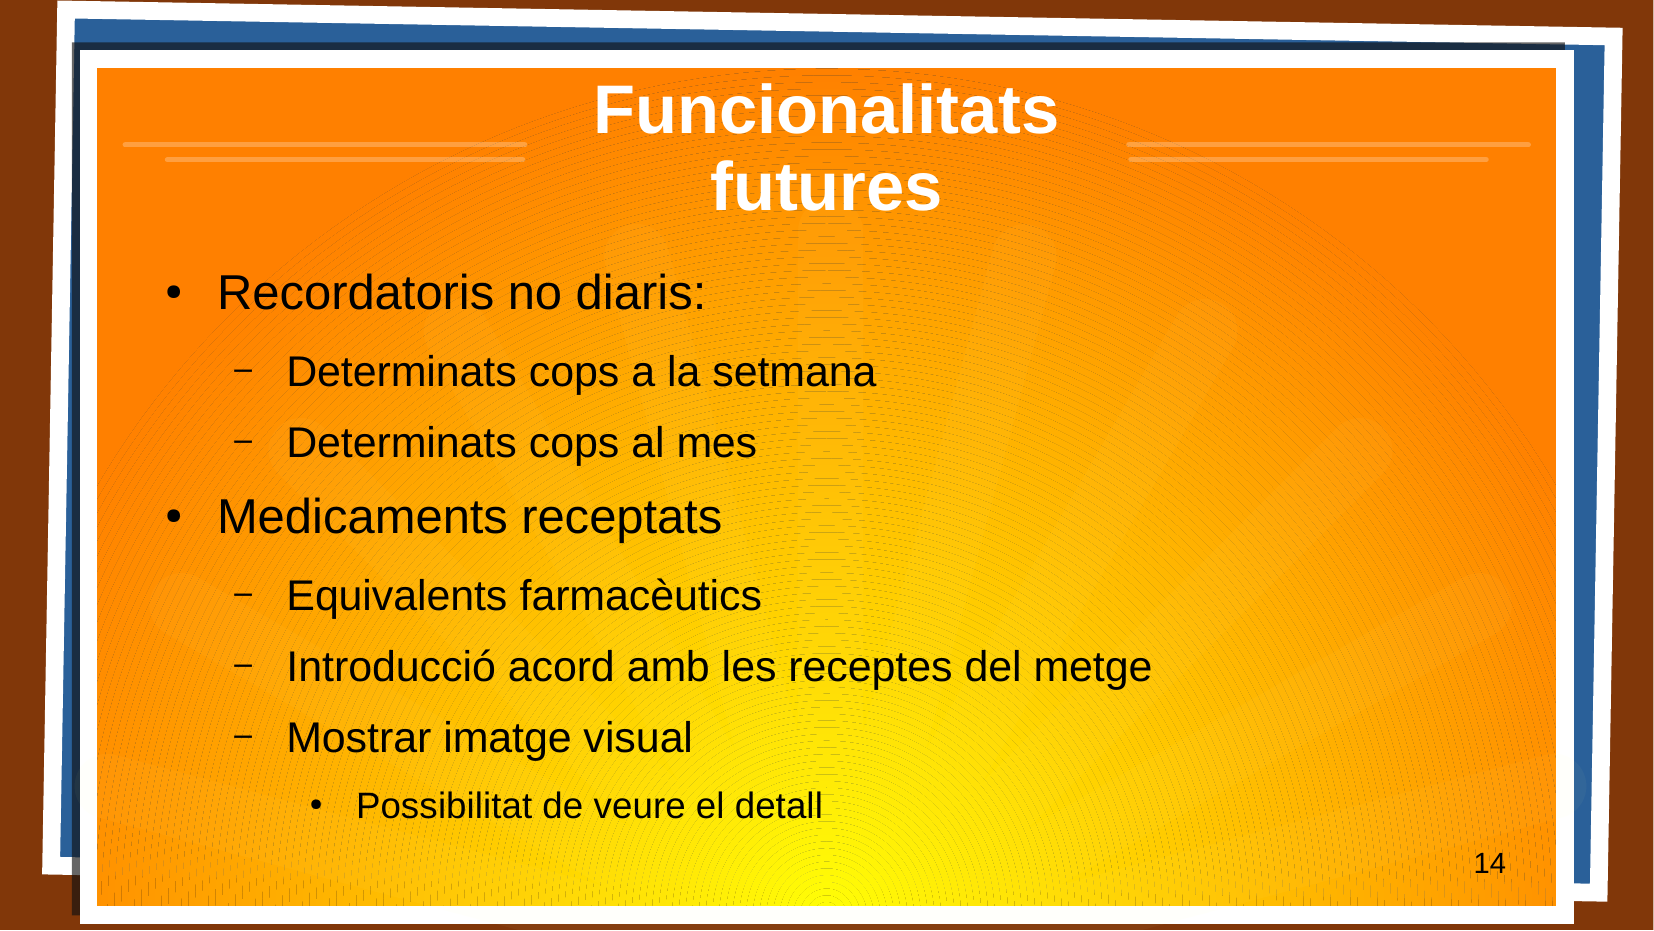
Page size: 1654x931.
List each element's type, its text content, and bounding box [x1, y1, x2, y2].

list Recordatoris no diaris: Determinats cops a la setmana Determinats cops al mes Medicaments receptats Equivalents farmacèutics Introducció acord amb les receptes del metge Mostrar imatge visual Possibilitat de veure el detall [147, 265, 1506, 827]
title Funcionalitats futures [531, 70, 1123, 225]
